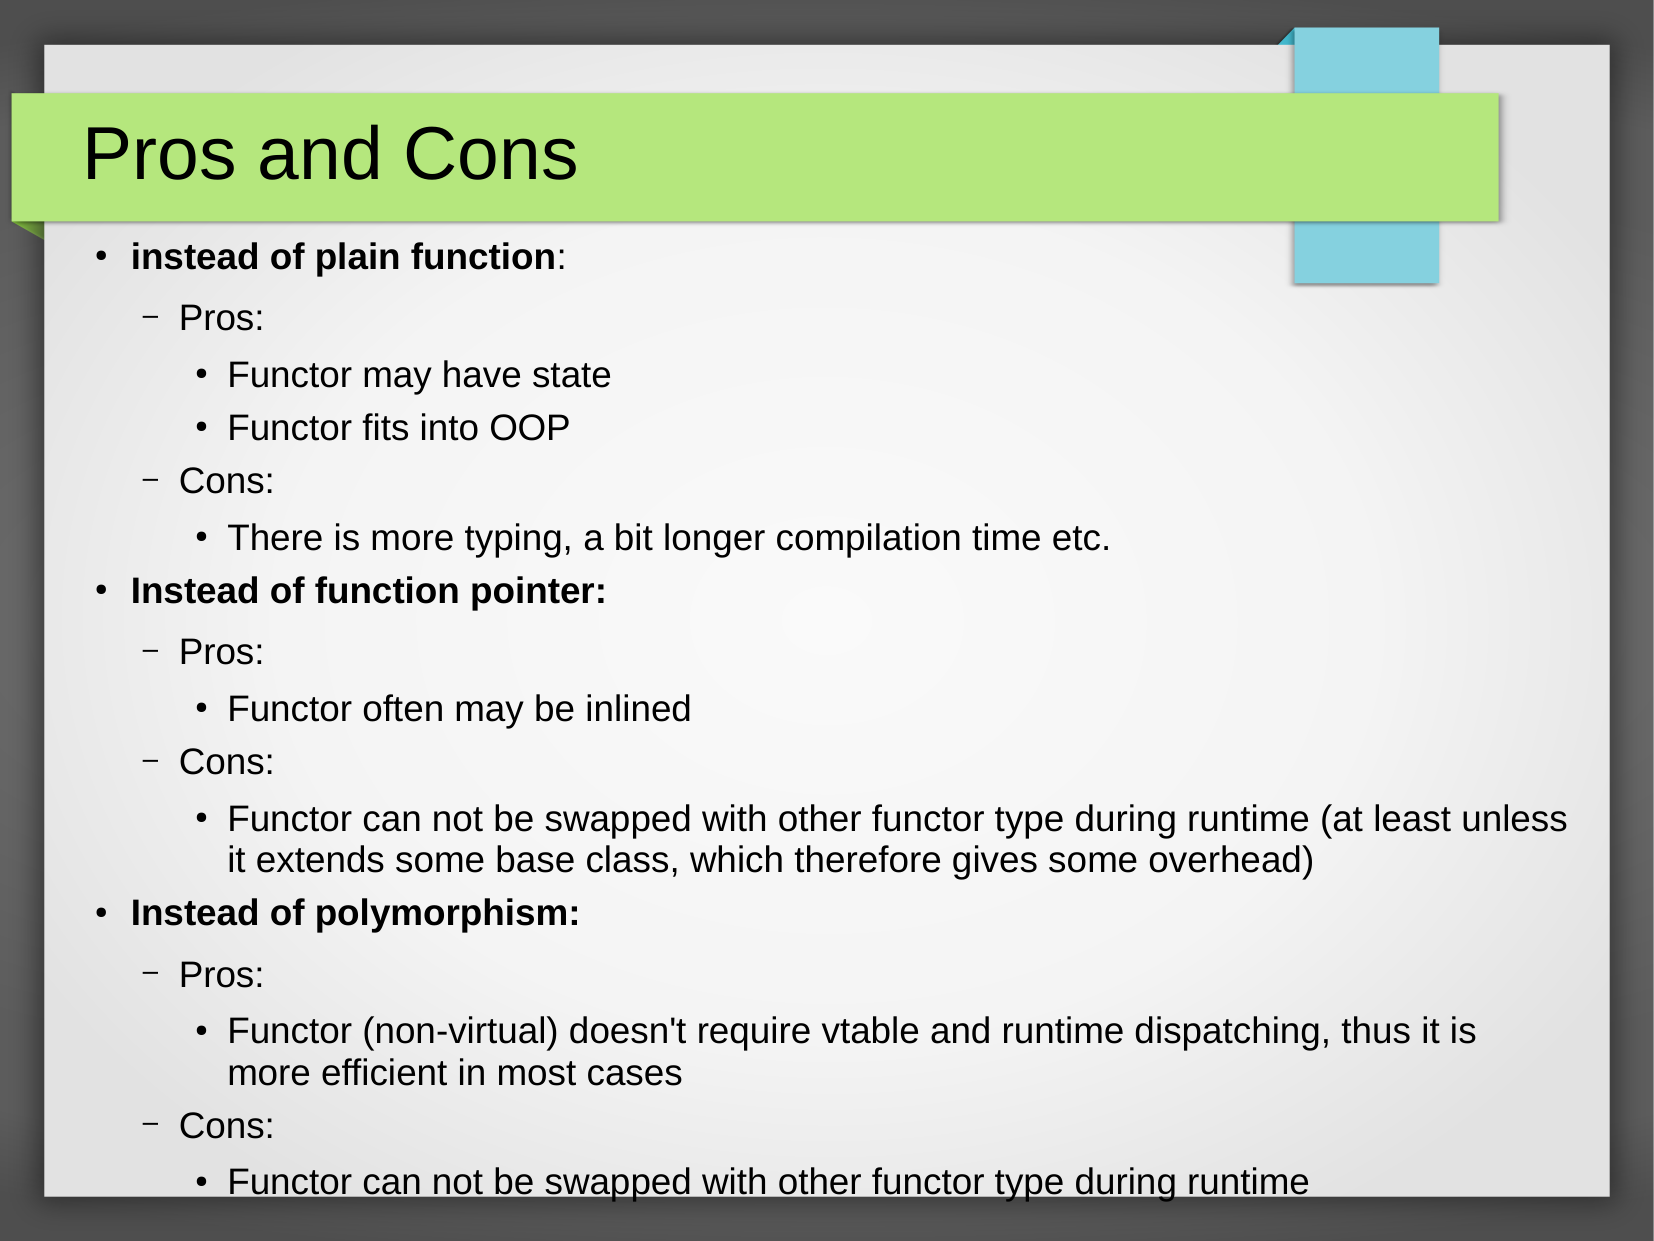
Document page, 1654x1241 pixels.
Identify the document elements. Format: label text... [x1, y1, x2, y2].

title Pros and Cons [82, 94, 1264, 213]
list instead of plain function: Pros: Functor may have state Functor fits into OOP Cons: There is more typing, a bit longer compilation time etc. Instead of function pointer: Pros: Functor often may be inlined Cons: Functor can not be swapped with other functor type during runtime (at least unless it extends some base class, which therefore gives some overhead) Instead of polymorphism: Pros: Functor (non-virtual) doesn't require vtable and runtime dispatching, thus it is more efficient in most cases Cons: Functor can not be swapped with other functor type during runtime [82, 236, 1571, 1205]
picture [0, 0, 1654, 1241]
